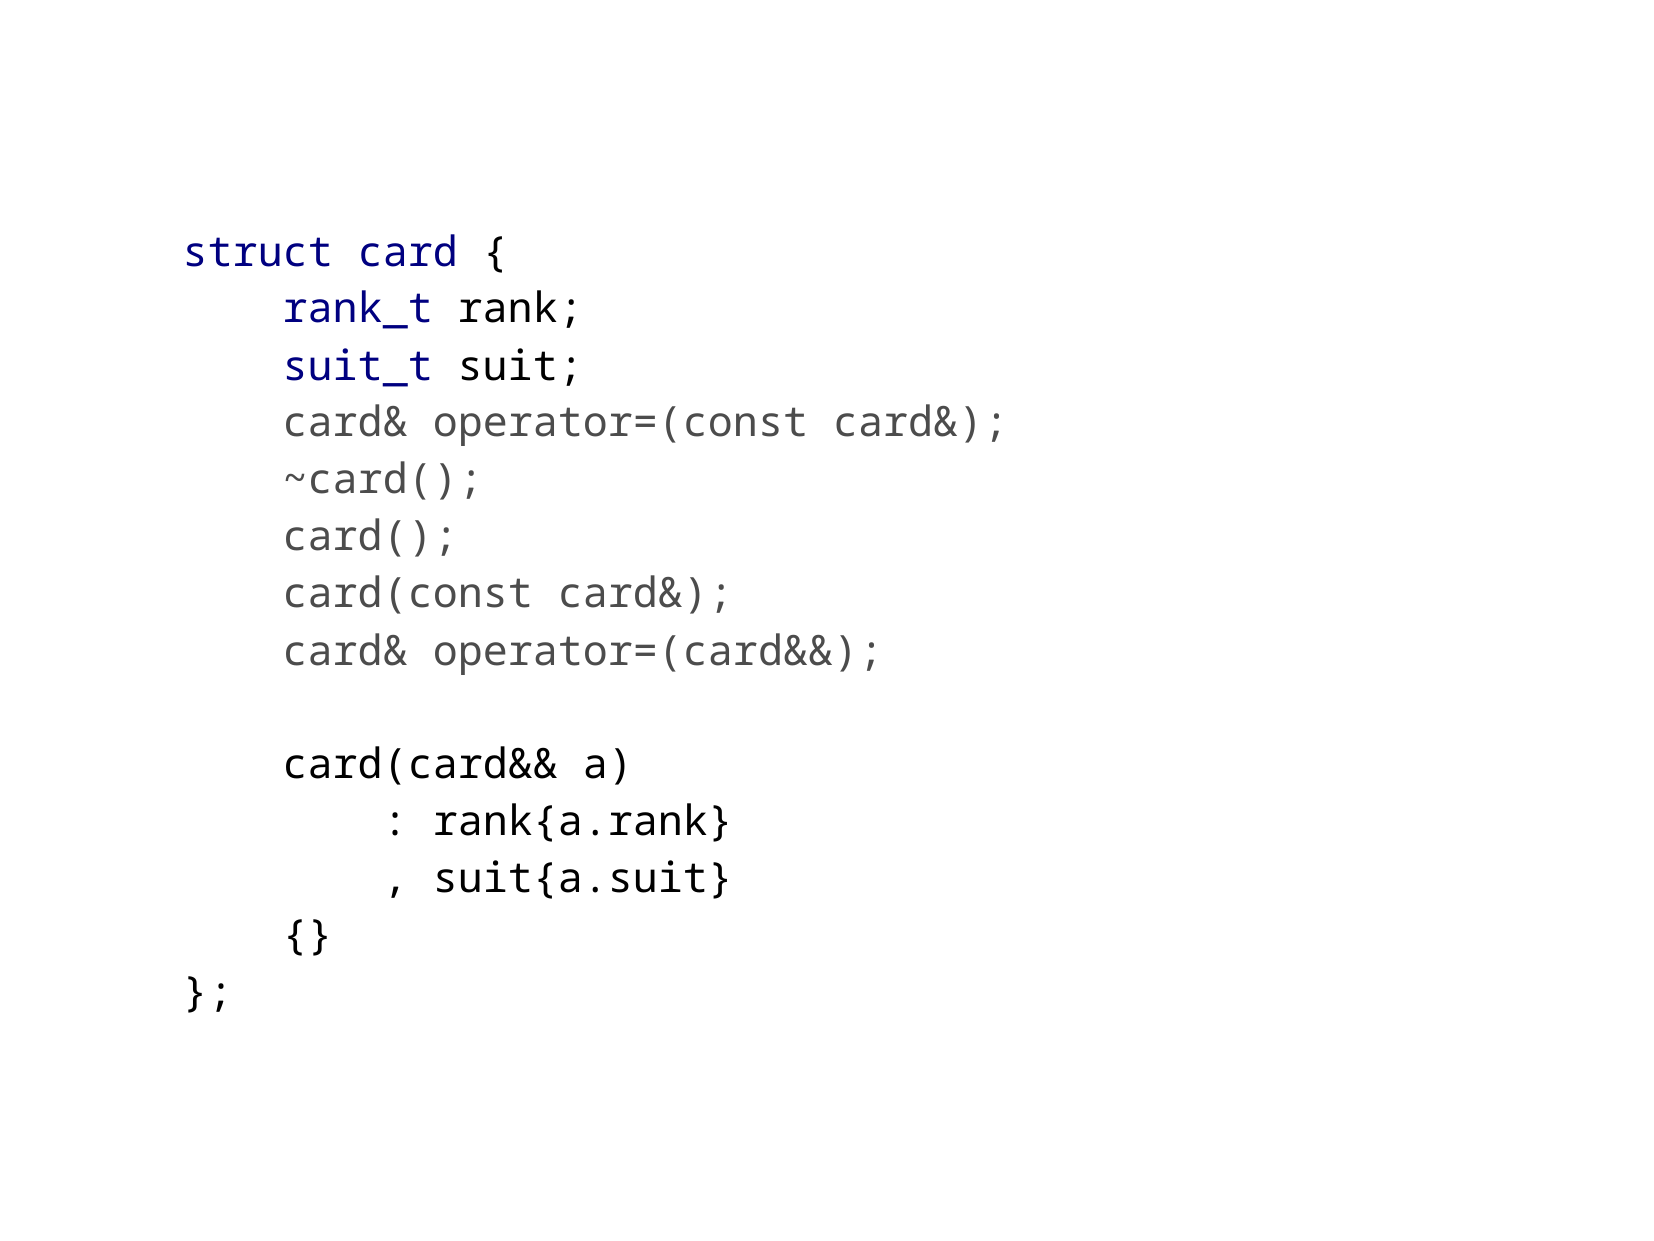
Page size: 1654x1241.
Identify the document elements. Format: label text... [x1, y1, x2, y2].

subtitle struct card { rank_t rank; suit_t suit; card& operator=(const card&); ~card(); card(); card(const card&); card& operator=(card&&); card(card&& a) : rank{a.rank} , suit{a.suit} {} }; [82, 74, 1571, 1167]
